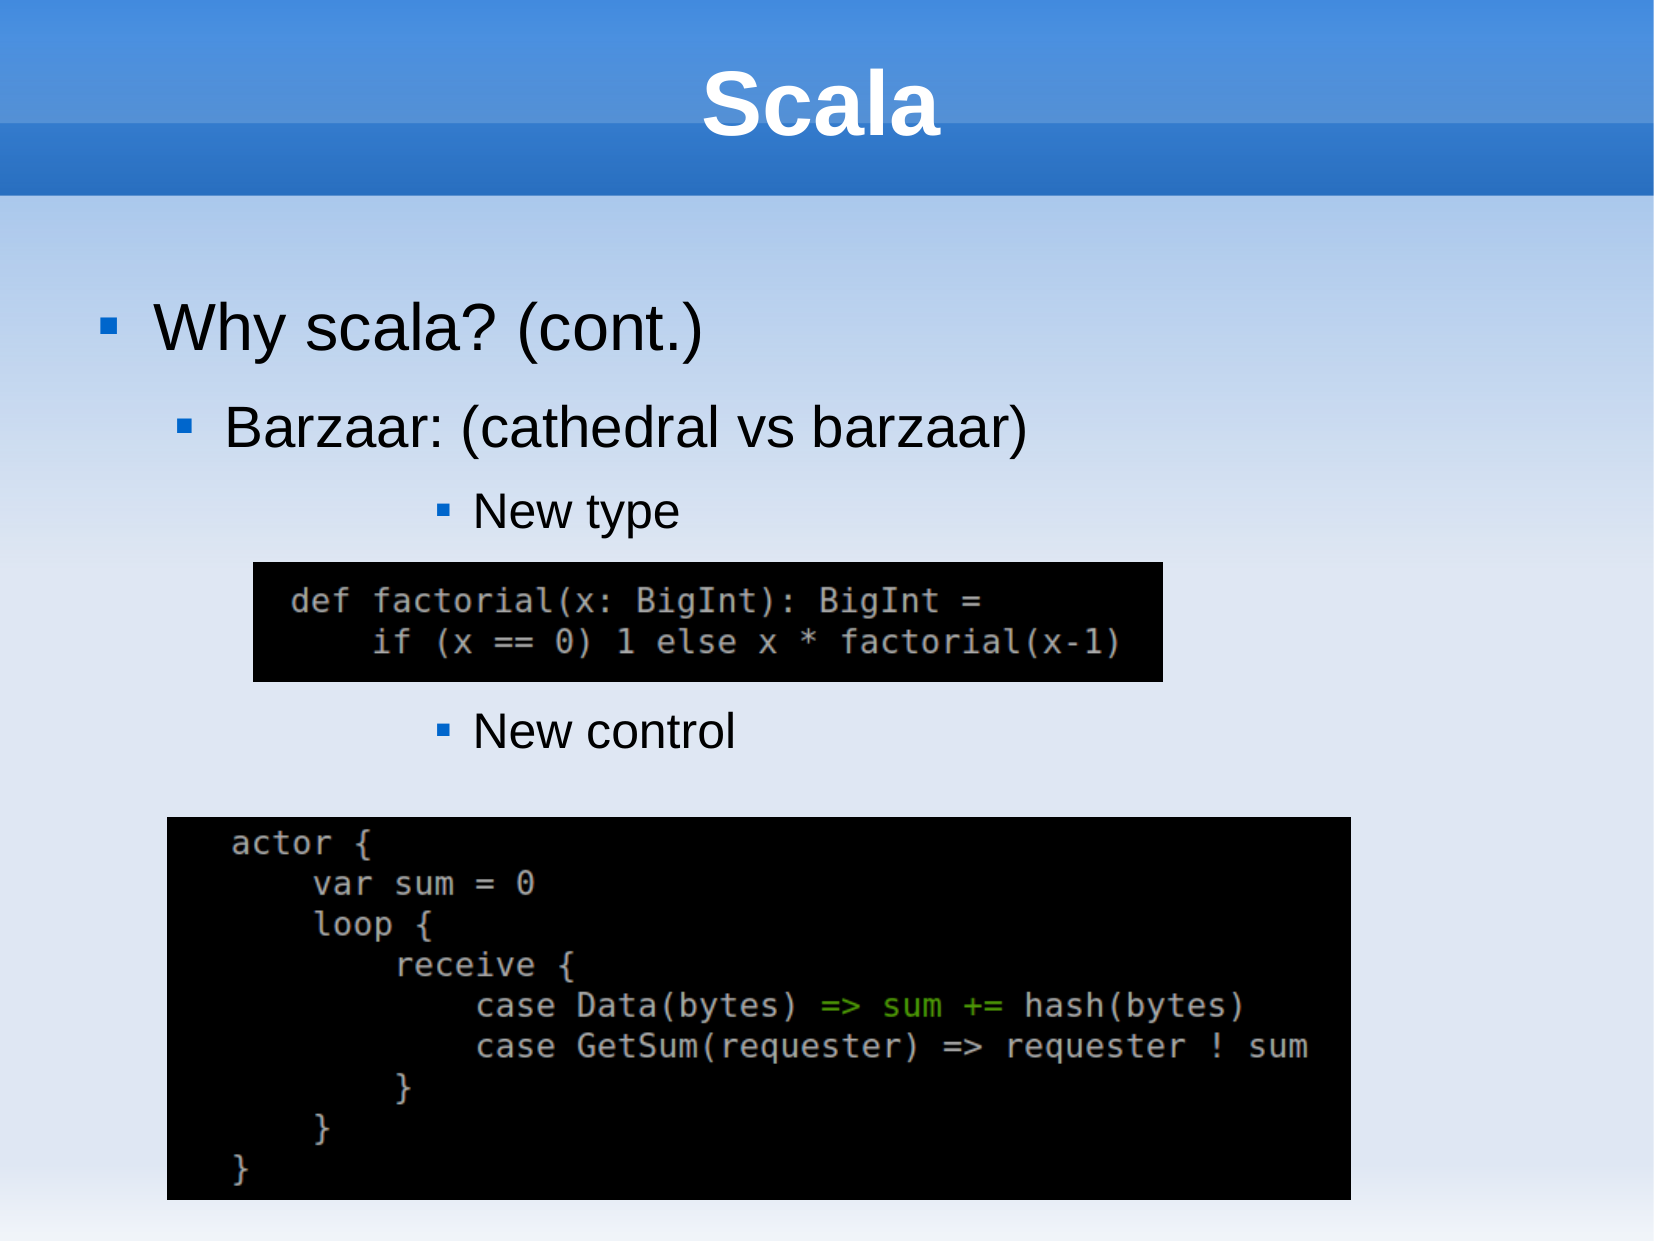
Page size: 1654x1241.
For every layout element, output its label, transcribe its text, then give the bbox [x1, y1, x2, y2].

title Scala [76, 0, 1565, 208]
picture [0, 0, 1654, 1241]
list Why scala? (cont.) Barzaar: (cathedral vs barzaar) New type New control [82, 290, 1571, 1109]
